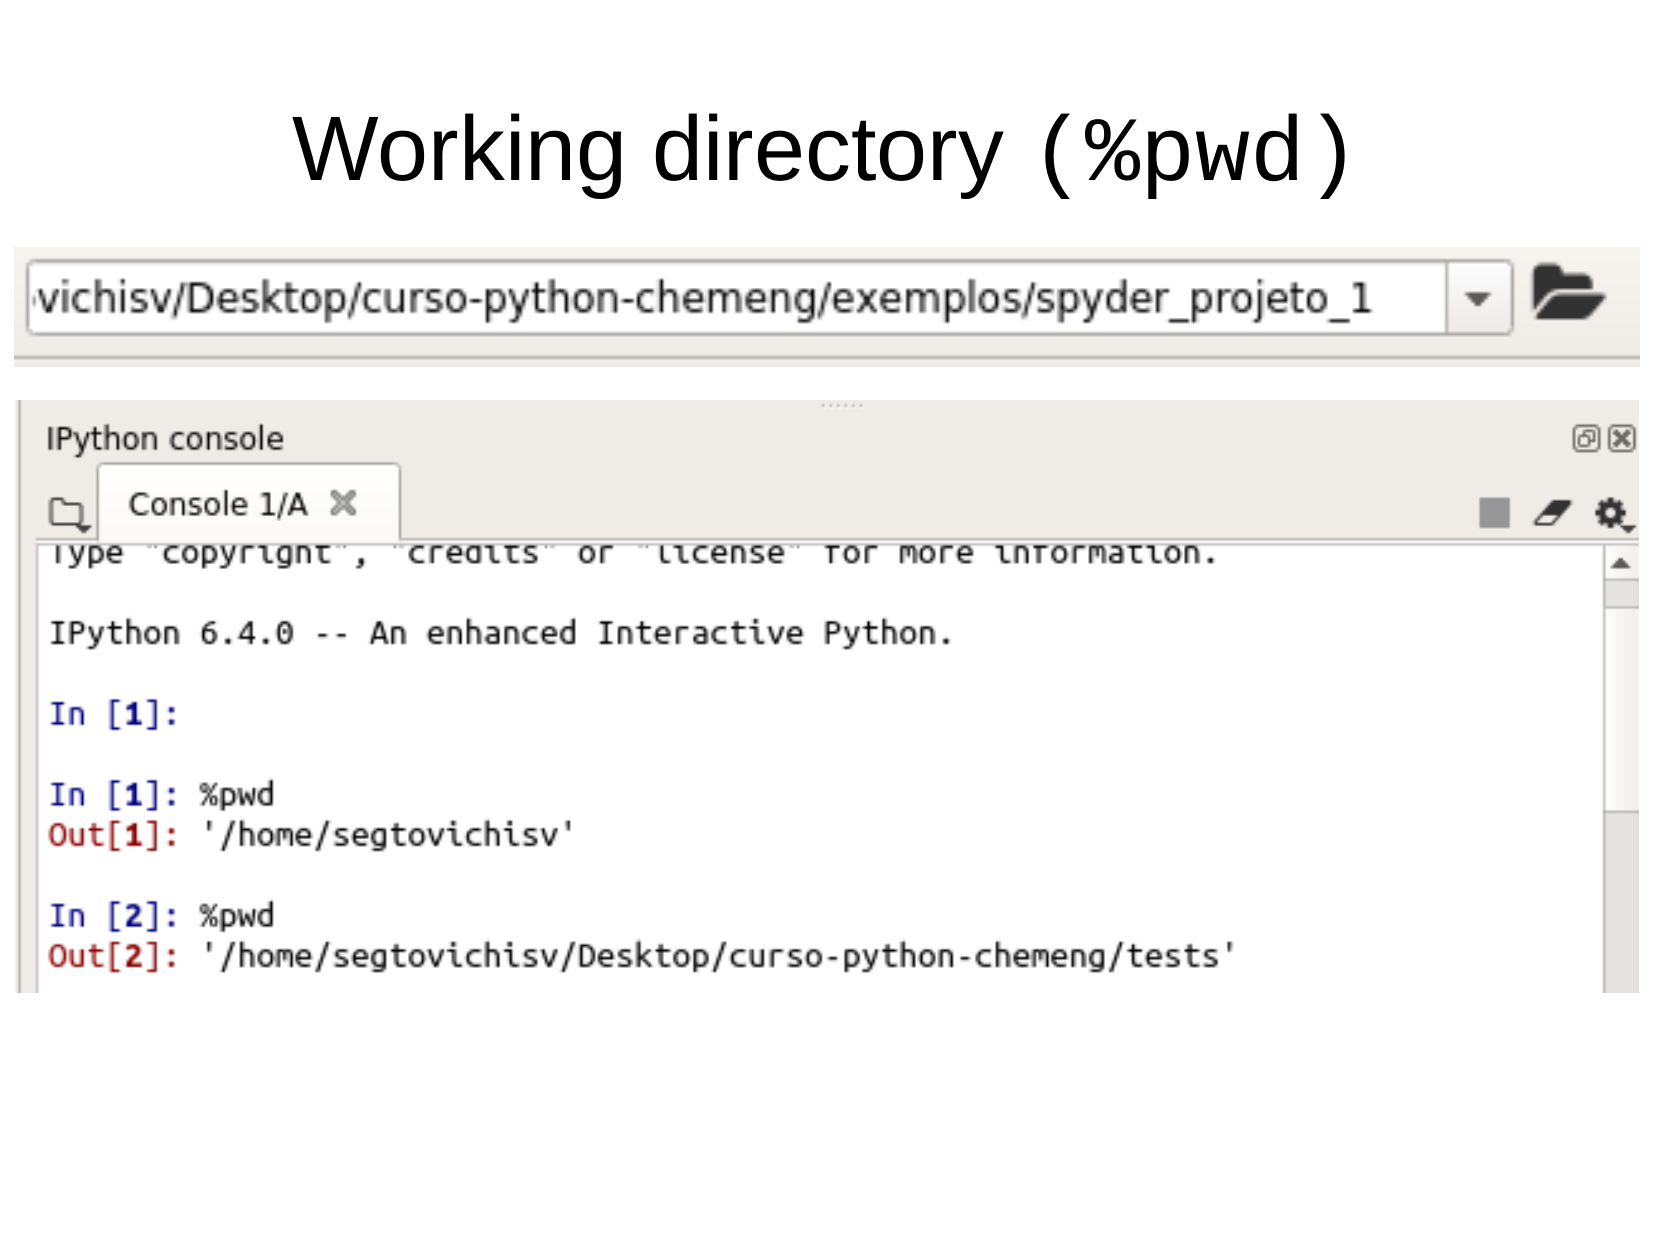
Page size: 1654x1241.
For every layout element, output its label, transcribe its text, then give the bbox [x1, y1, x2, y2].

picture [14, 400, 1639, 993]
picture [14, 247, 1640, 367]
title Working directory (%pwd) [82, 49, 1571, 247]
